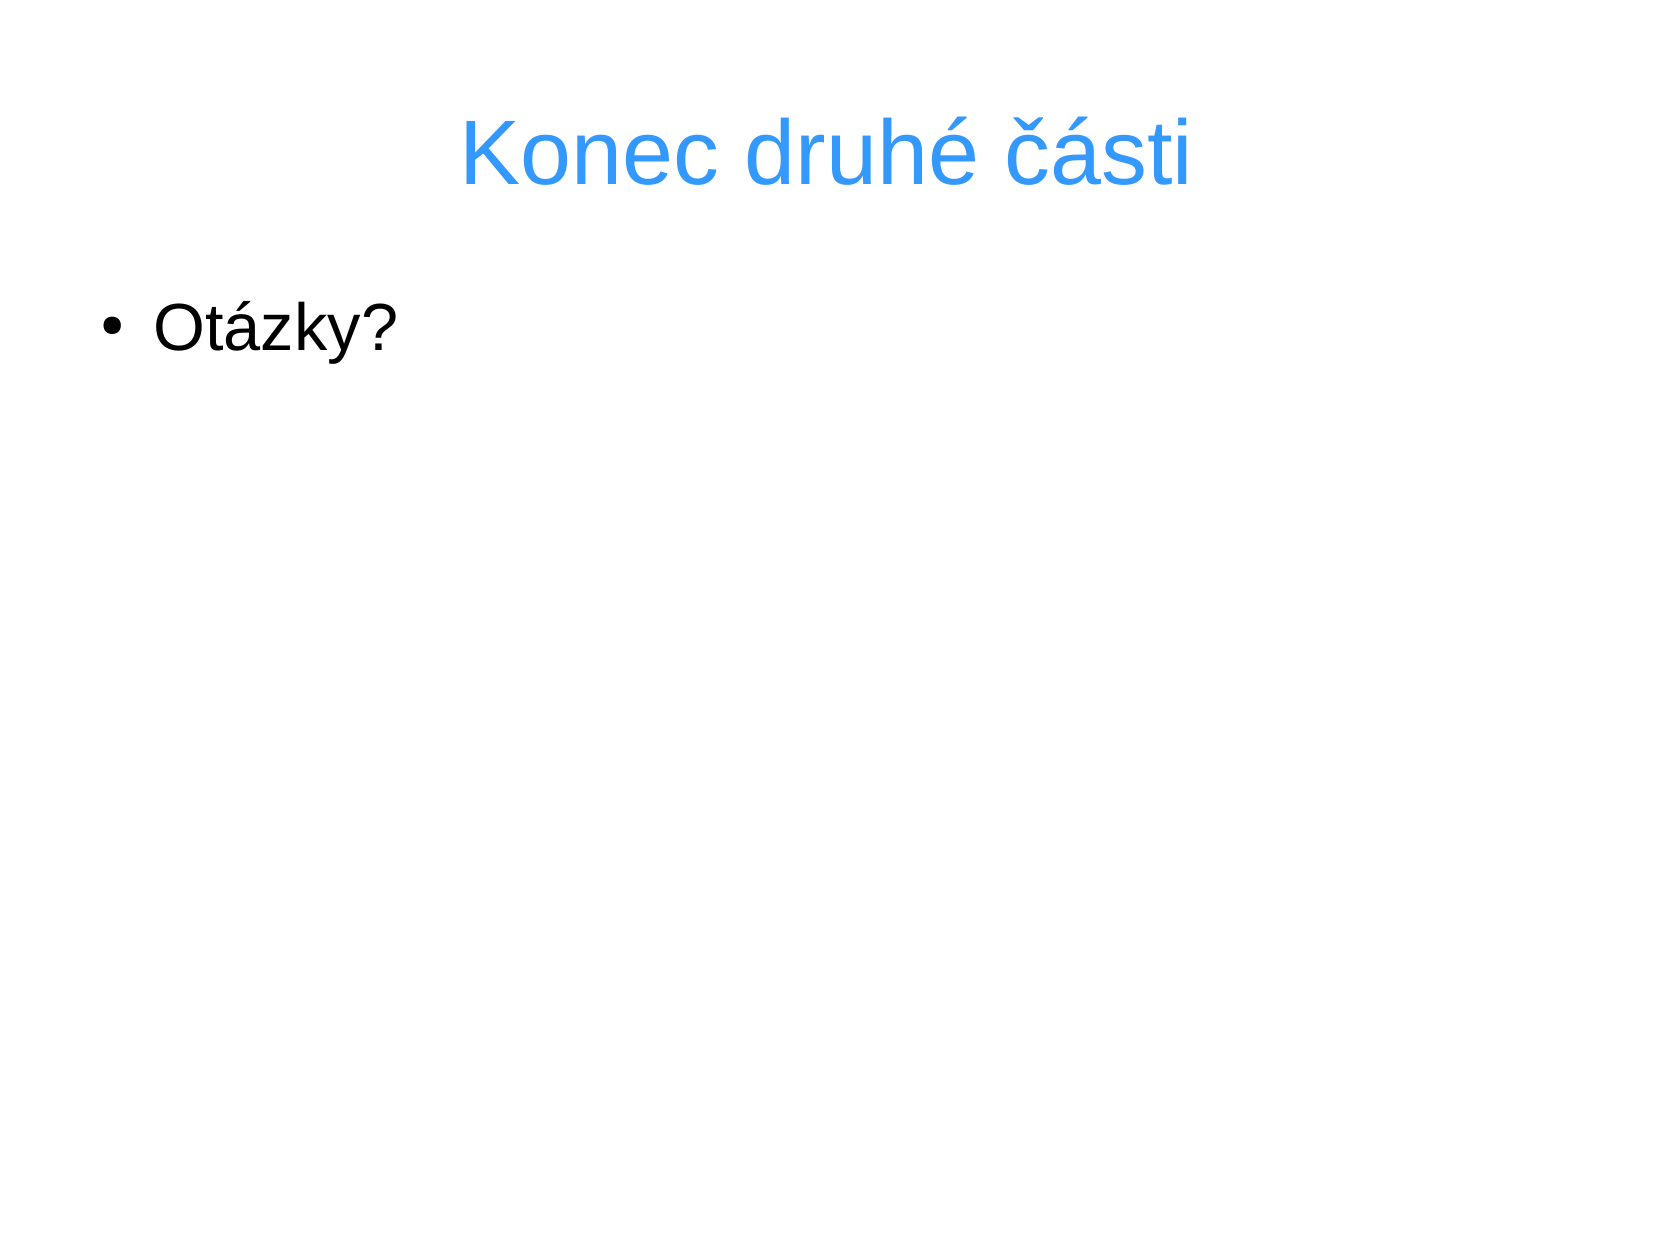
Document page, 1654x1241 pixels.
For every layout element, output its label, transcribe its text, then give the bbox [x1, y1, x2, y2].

list Otázky? [82, 290, 1571, 1010]
title Konec druhé části [82, 49, 1571, 257]
